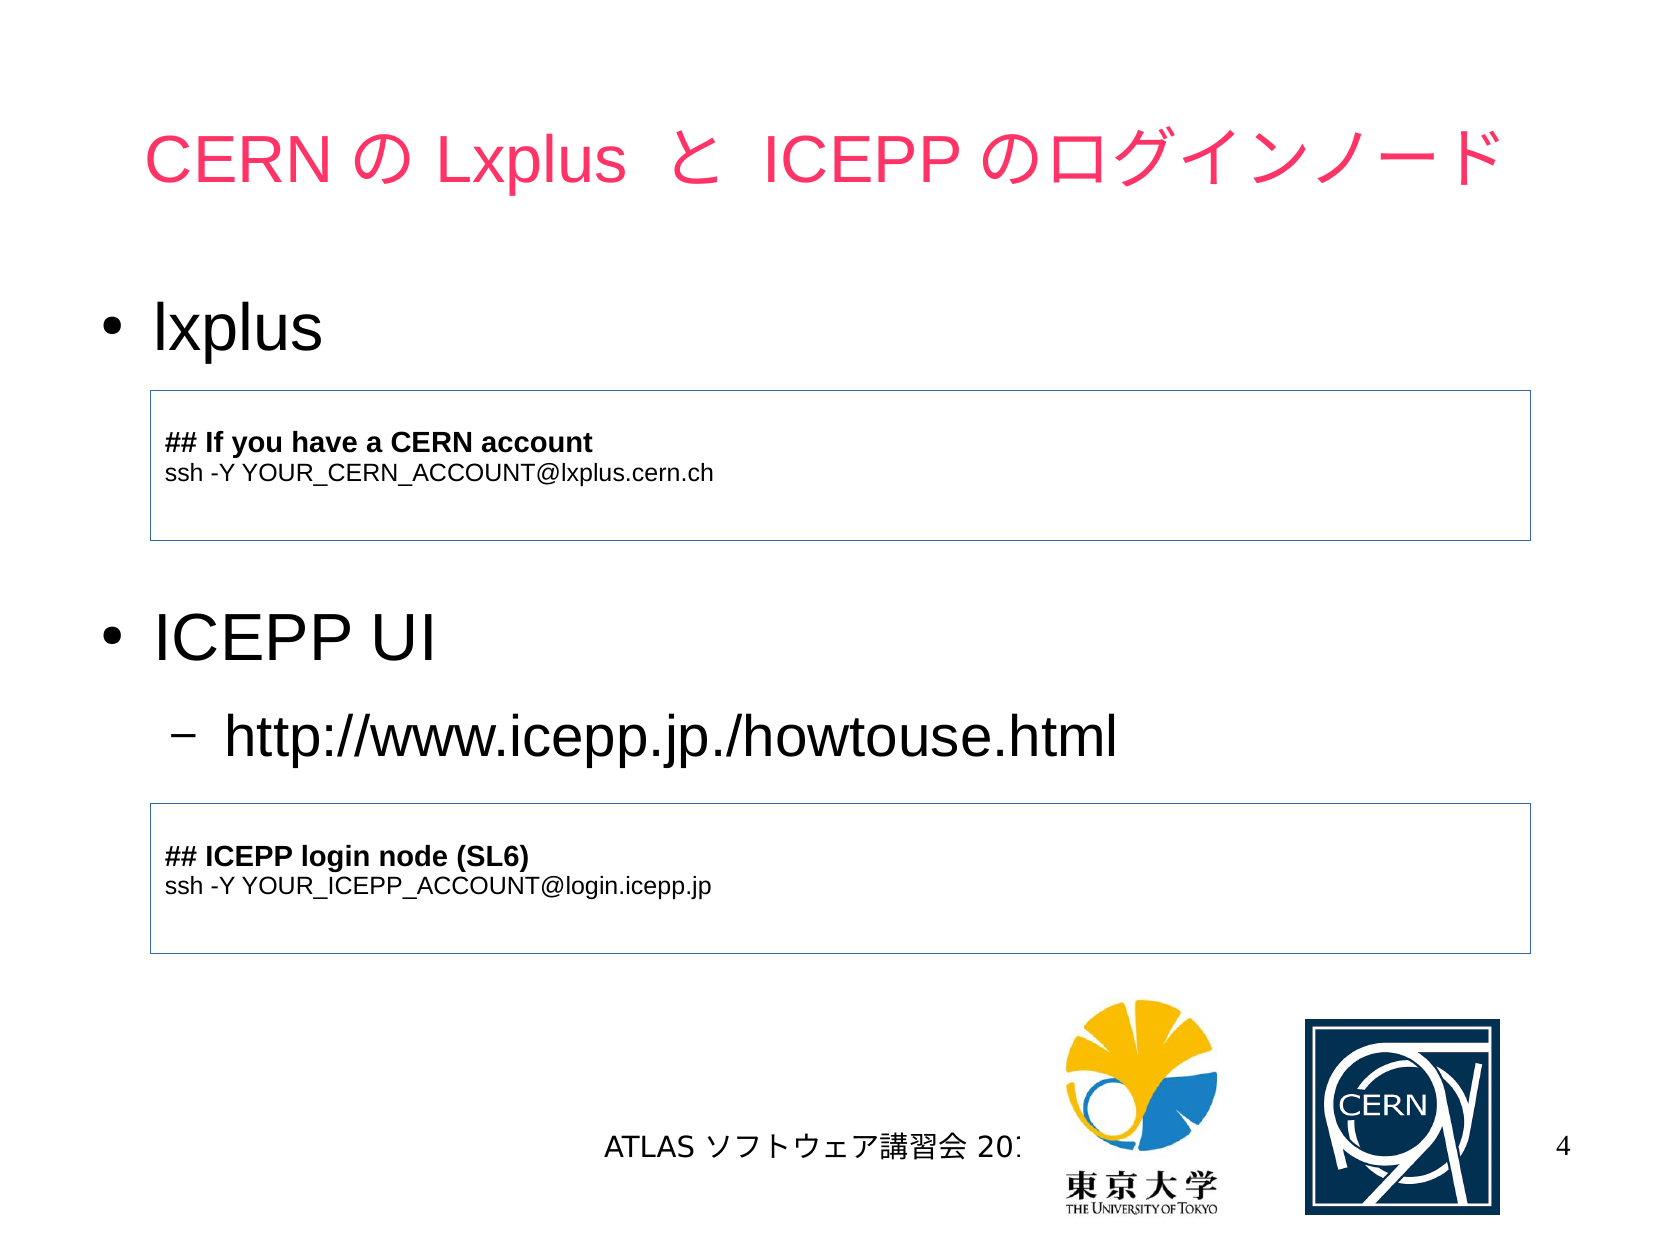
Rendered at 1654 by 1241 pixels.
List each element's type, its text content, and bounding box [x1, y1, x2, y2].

text_box ## ICEPP login node (SL6) ssh -Y YOUR_ICEPP_ACCOUNT@login.icepp.jp [150, 803, 1531, 954]
title CERNのLxplus と ICEPPのログインノード [82, 49, 1571, 257]
picture [1305, 1019, 1500, 1215]
picture [1020, 985, 1266, 1231]
list lxplus [82, 290, 1571, 600]
list ICEPP UI http://www.icepp.jp./howtouse.html [82, 600, 1571, 1010]
text_box ## If you have a CERN account ssh -Y YOUR_CERN_ACCOUNT@lxplus.cern.ch [150, 390, 1531, 541]
